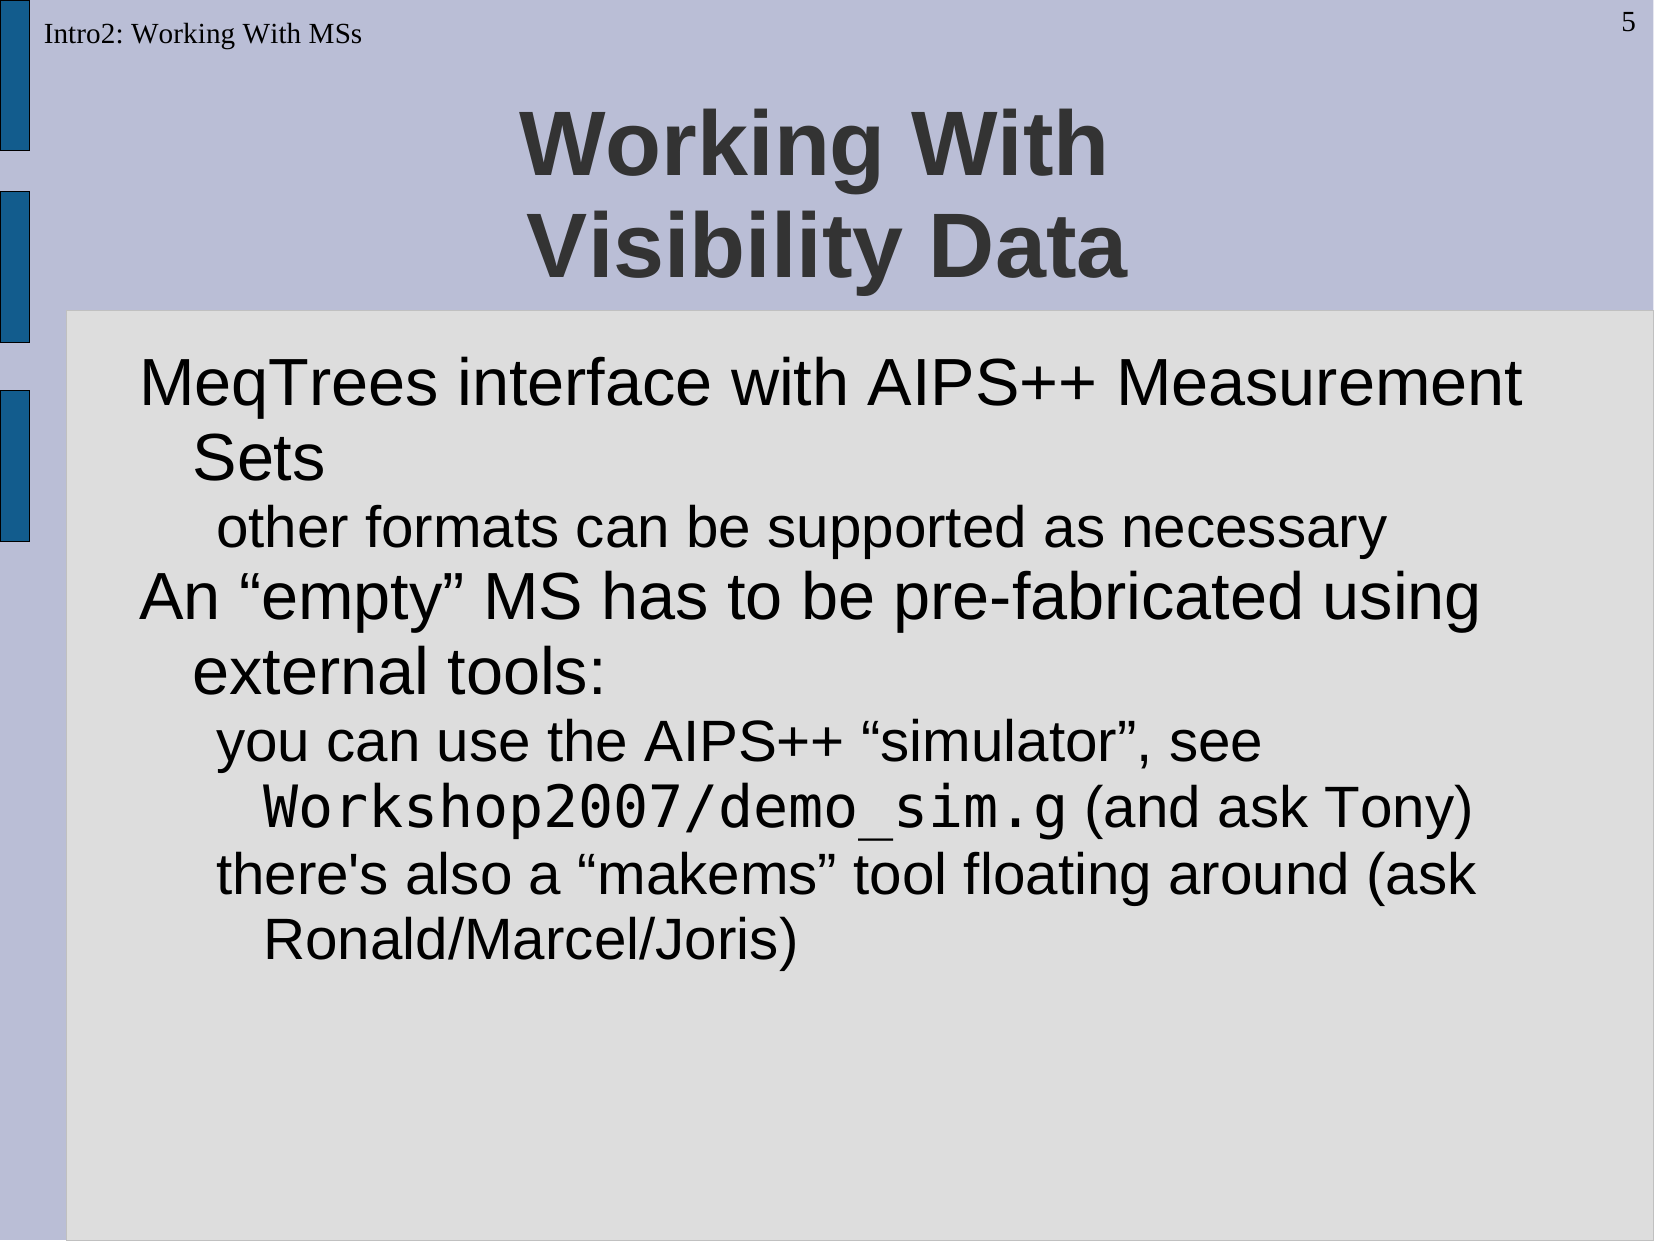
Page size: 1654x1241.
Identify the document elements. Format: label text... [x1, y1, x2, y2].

title Working With Visibility Data [121, 87, 1534, 302]
list MeqTrees interface with AIPS++ Measurement Sets other formats can be supported as necessary An “empty” MS has to be pre-fabricated using external tools: you can use the AIPS++ “simulator”, see Workshop2007/demo_sim.g (and ask Tony) there's also a “makems” tool floating around (ask Ronald/Marcel/Joris) [121, 344, 1534, 1112]
